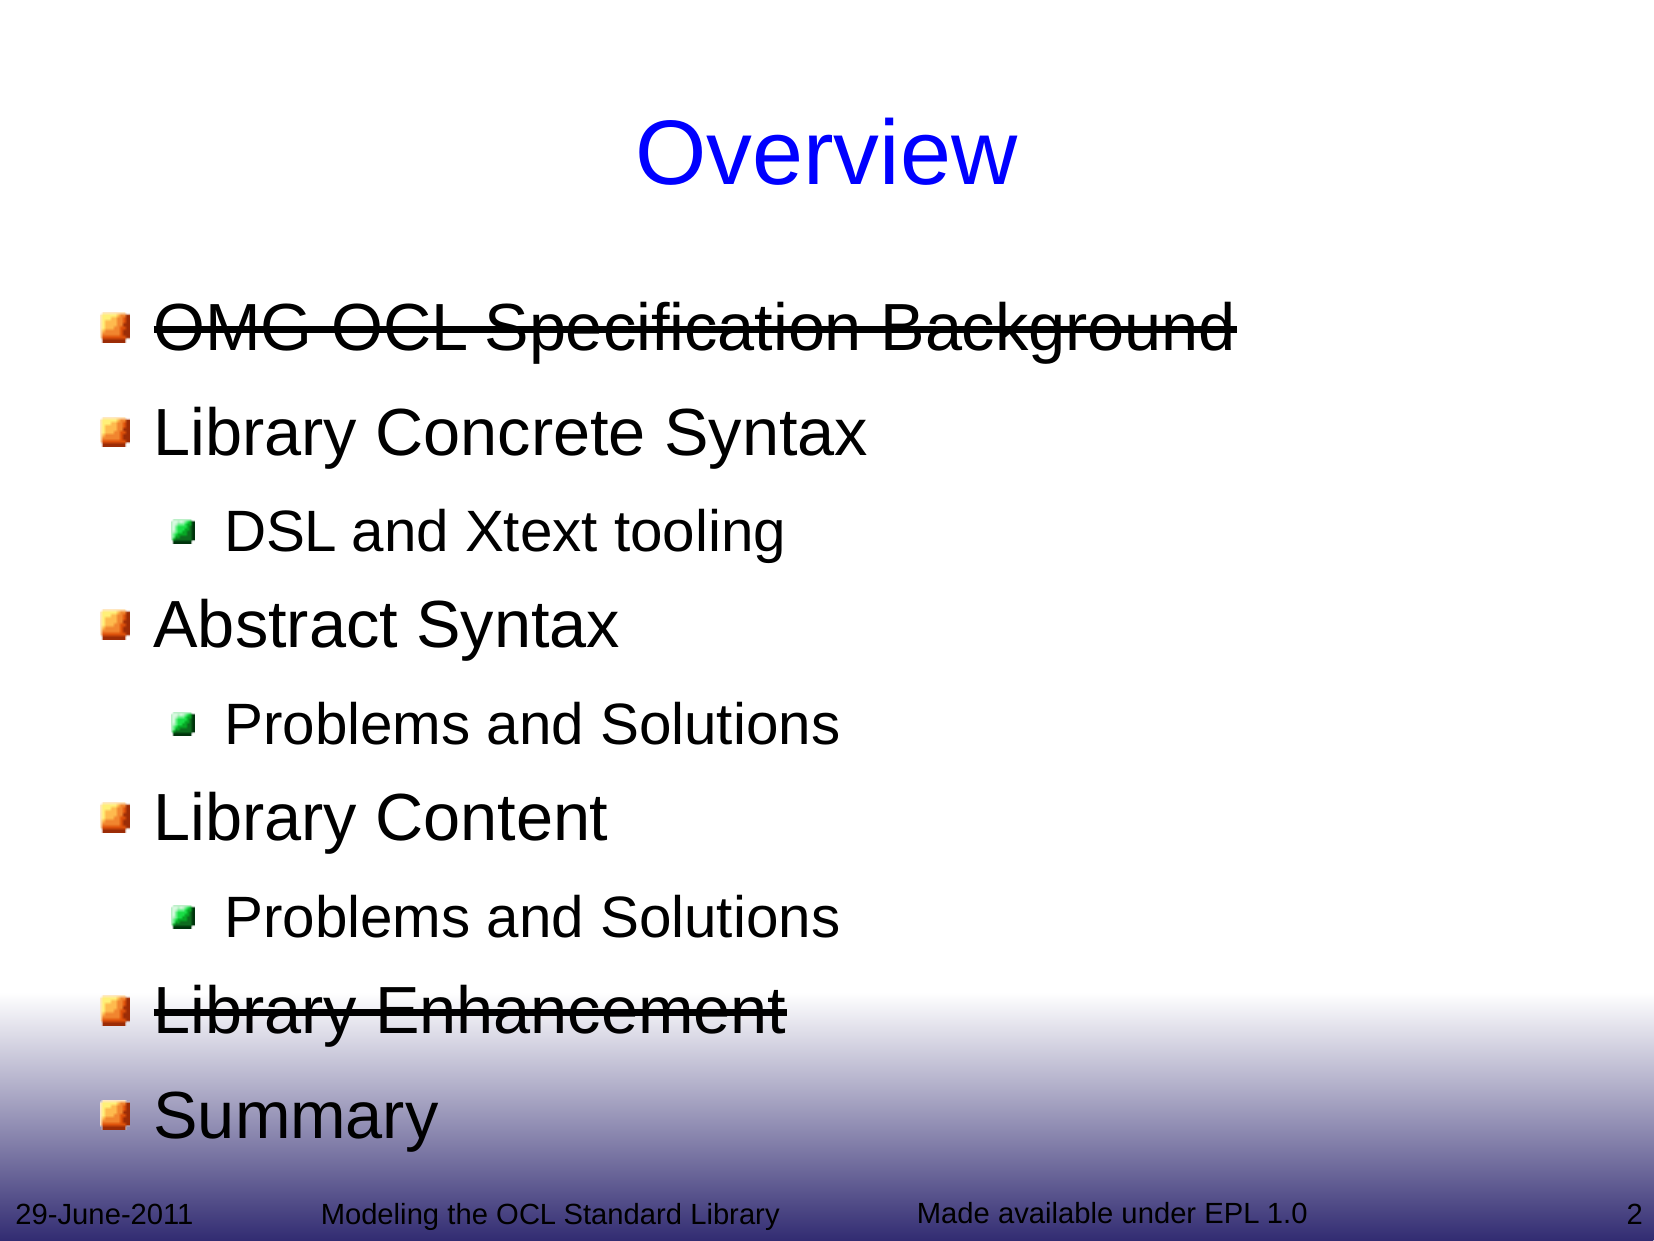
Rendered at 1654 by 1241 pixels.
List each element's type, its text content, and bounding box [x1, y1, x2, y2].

title Overview [82, 49, 1571, 257]
list OMG OCL Specification Background Library Concrete Syntax DSL and Xtext tooling Abstract Syntax Problems and Solutions Library Content Problems and Solutions Library Enhancement Summary [82, 290, 1571, 1152]
